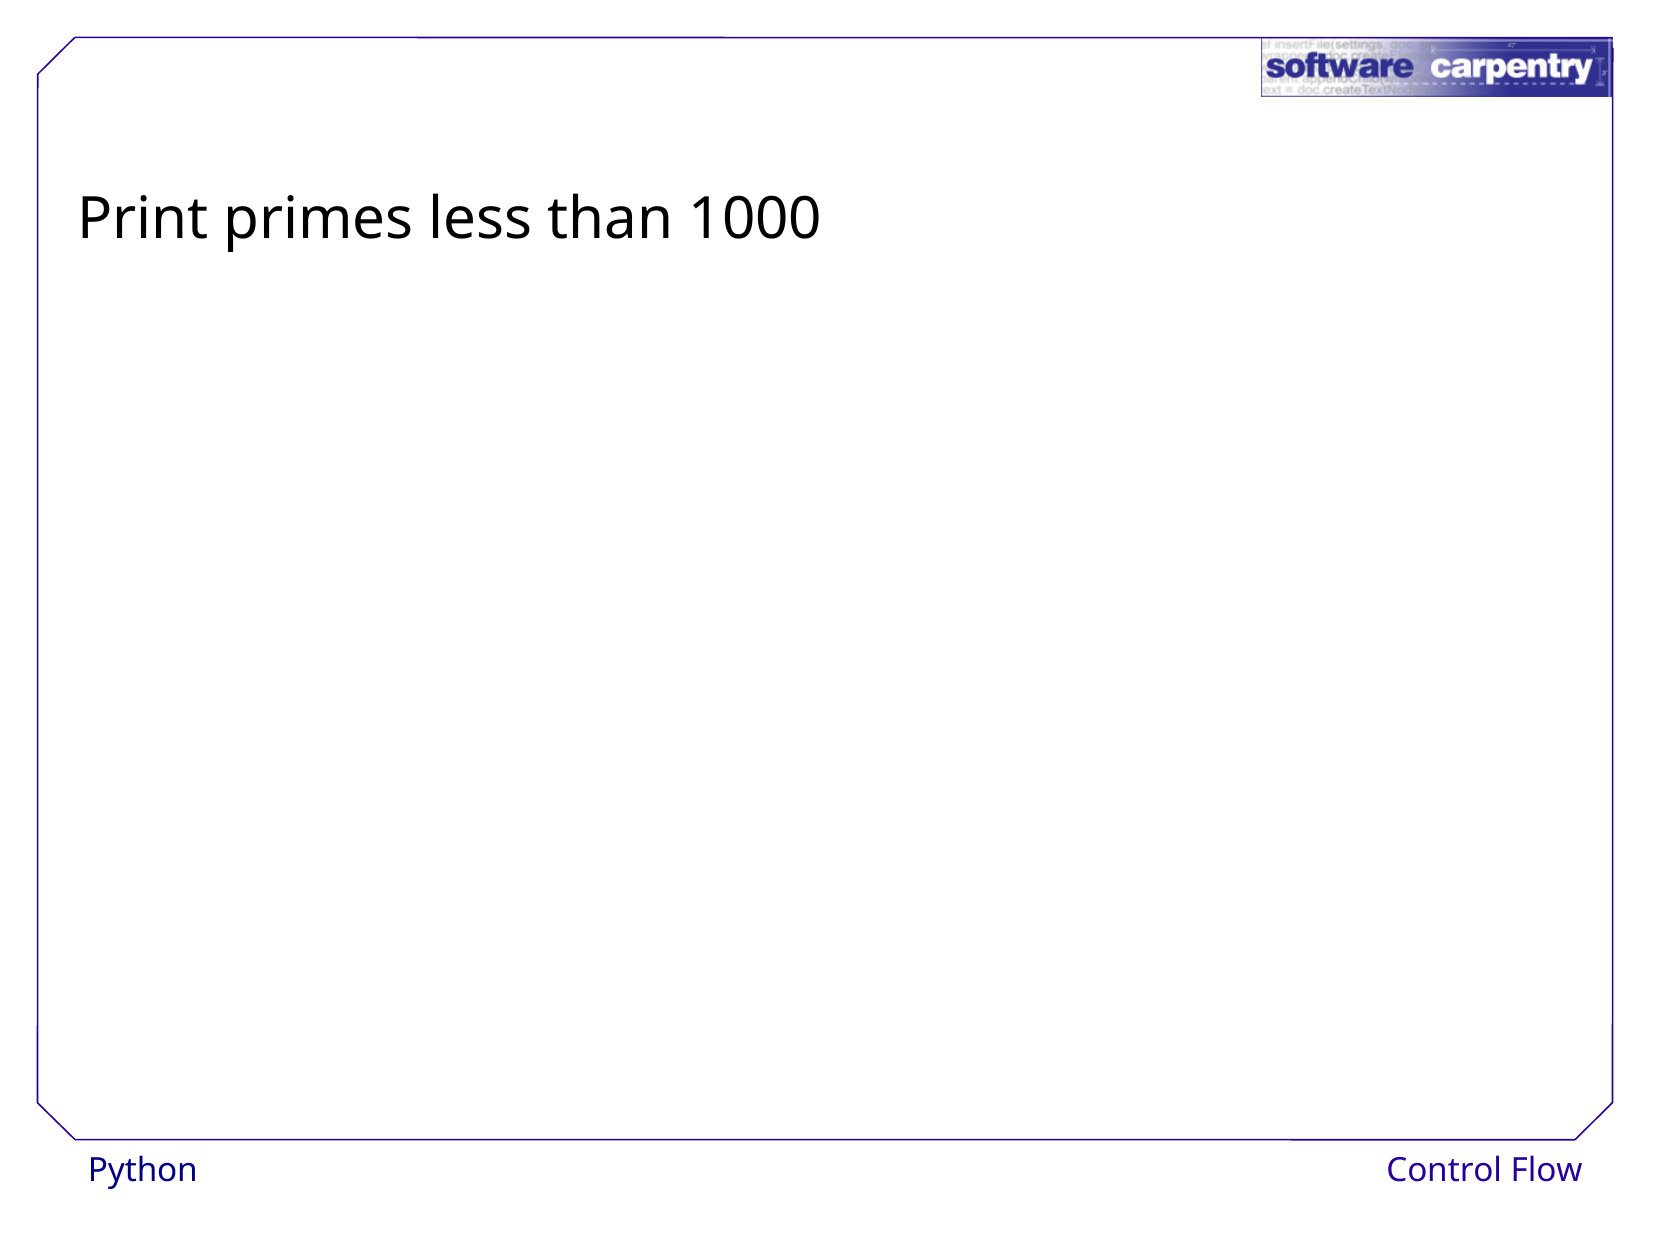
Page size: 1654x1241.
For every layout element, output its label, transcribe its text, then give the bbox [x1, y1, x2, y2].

text_box Print primes less than 1000 [62, 138, 987, 259]
picture [1261, 39, 1613, 97]
